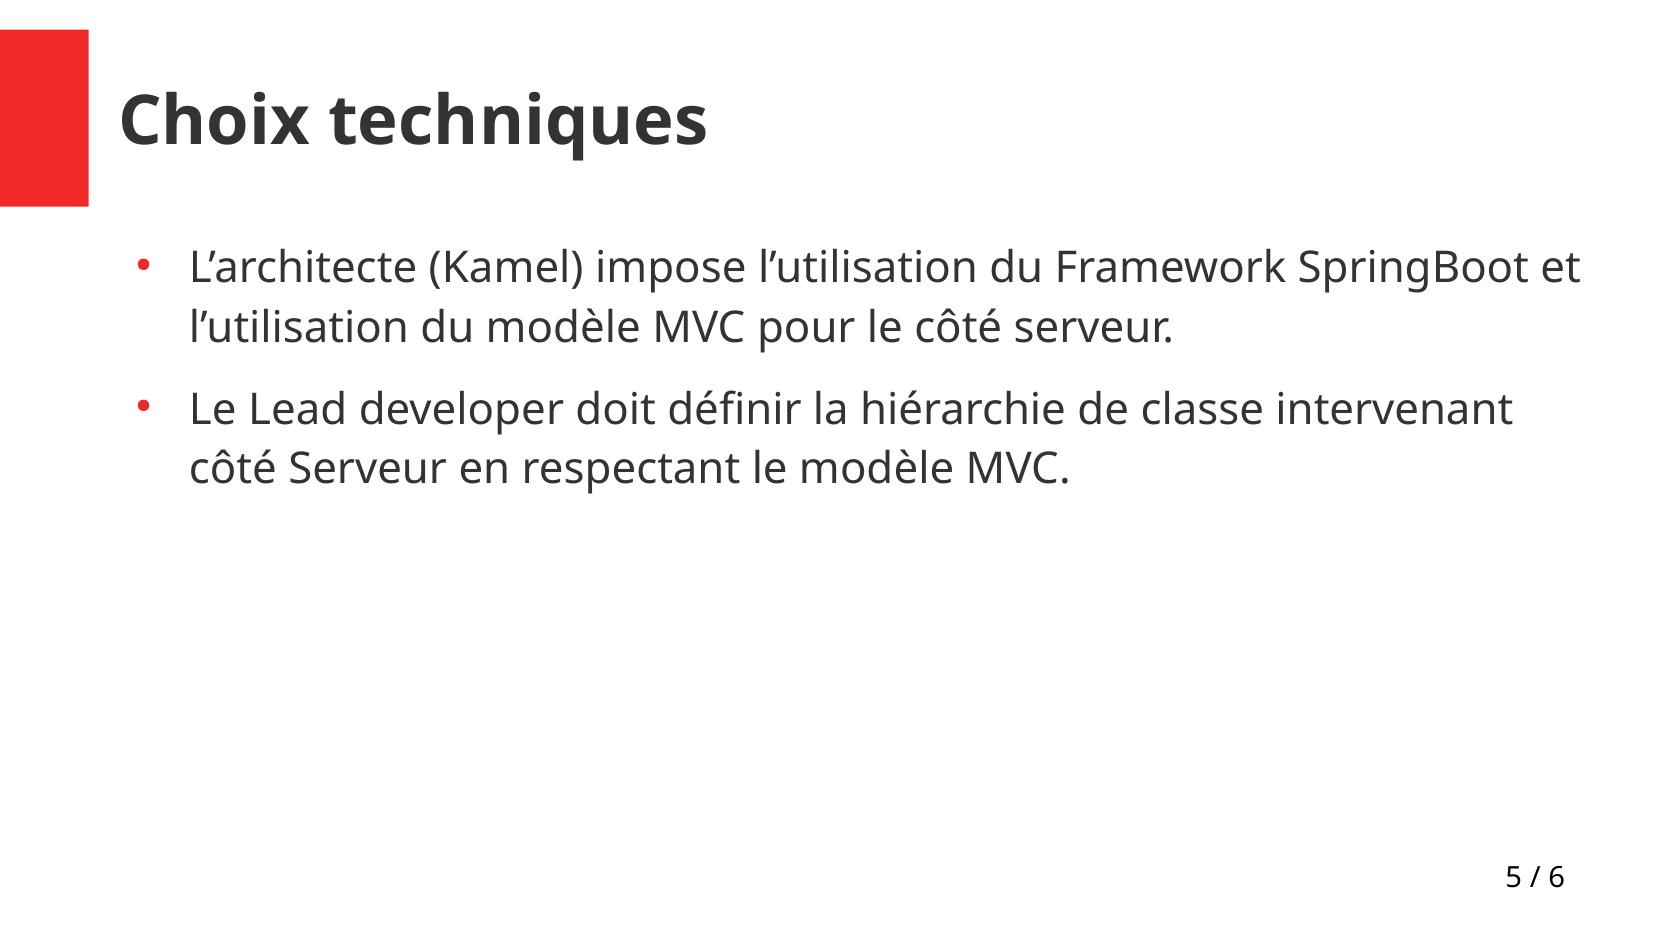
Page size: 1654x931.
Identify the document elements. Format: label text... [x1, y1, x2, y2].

title Choix techniques [118, 29, 1595, 207]
list L’architecte (Kamel) impose l’utilisation du Framework SpringBoot et l’utilisation du modèle MVC pour le côté serveur. Le Lead developer doit définir la hiérarchie de classe intervenant côté Serveur en respectant le modèle MVC. [118, 236, 1595, 798]
